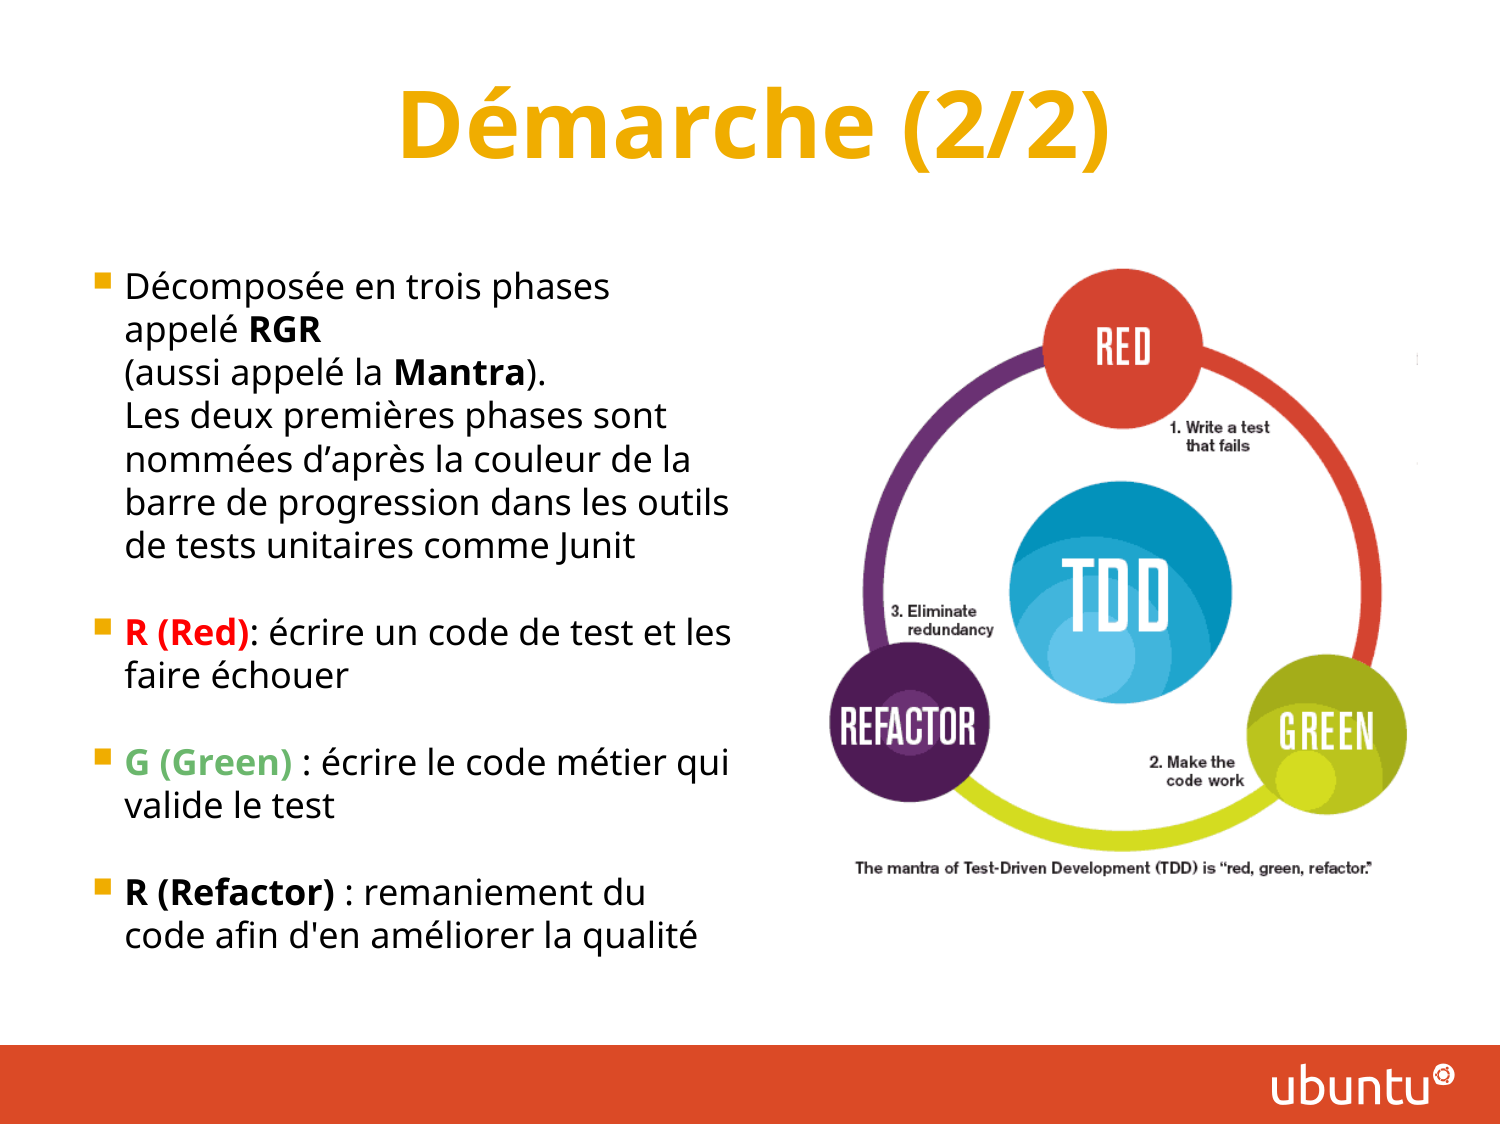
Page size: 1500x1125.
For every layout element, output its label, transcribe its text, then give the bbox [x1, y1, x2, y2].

picture [0, 1045, 1500, 1124]
title Démarche (2/2) [75, 25, 1425, 231]
list Décomposée en trois phases appelé RGR (aussi appelé la Mantra). Les deux premières phases sont nommées d’après la couleur de la barre de progression dans les outils de tests unitaires comme Junit R (Red): écrire un code de test et les faire échouer G (Green) : écrire le code métier qui valide le test R (Refactor) : remaniement du code afin d'en améliorer la qualité [70, 248, 752, 1007]
picture [822, 264, 1418, 886]
